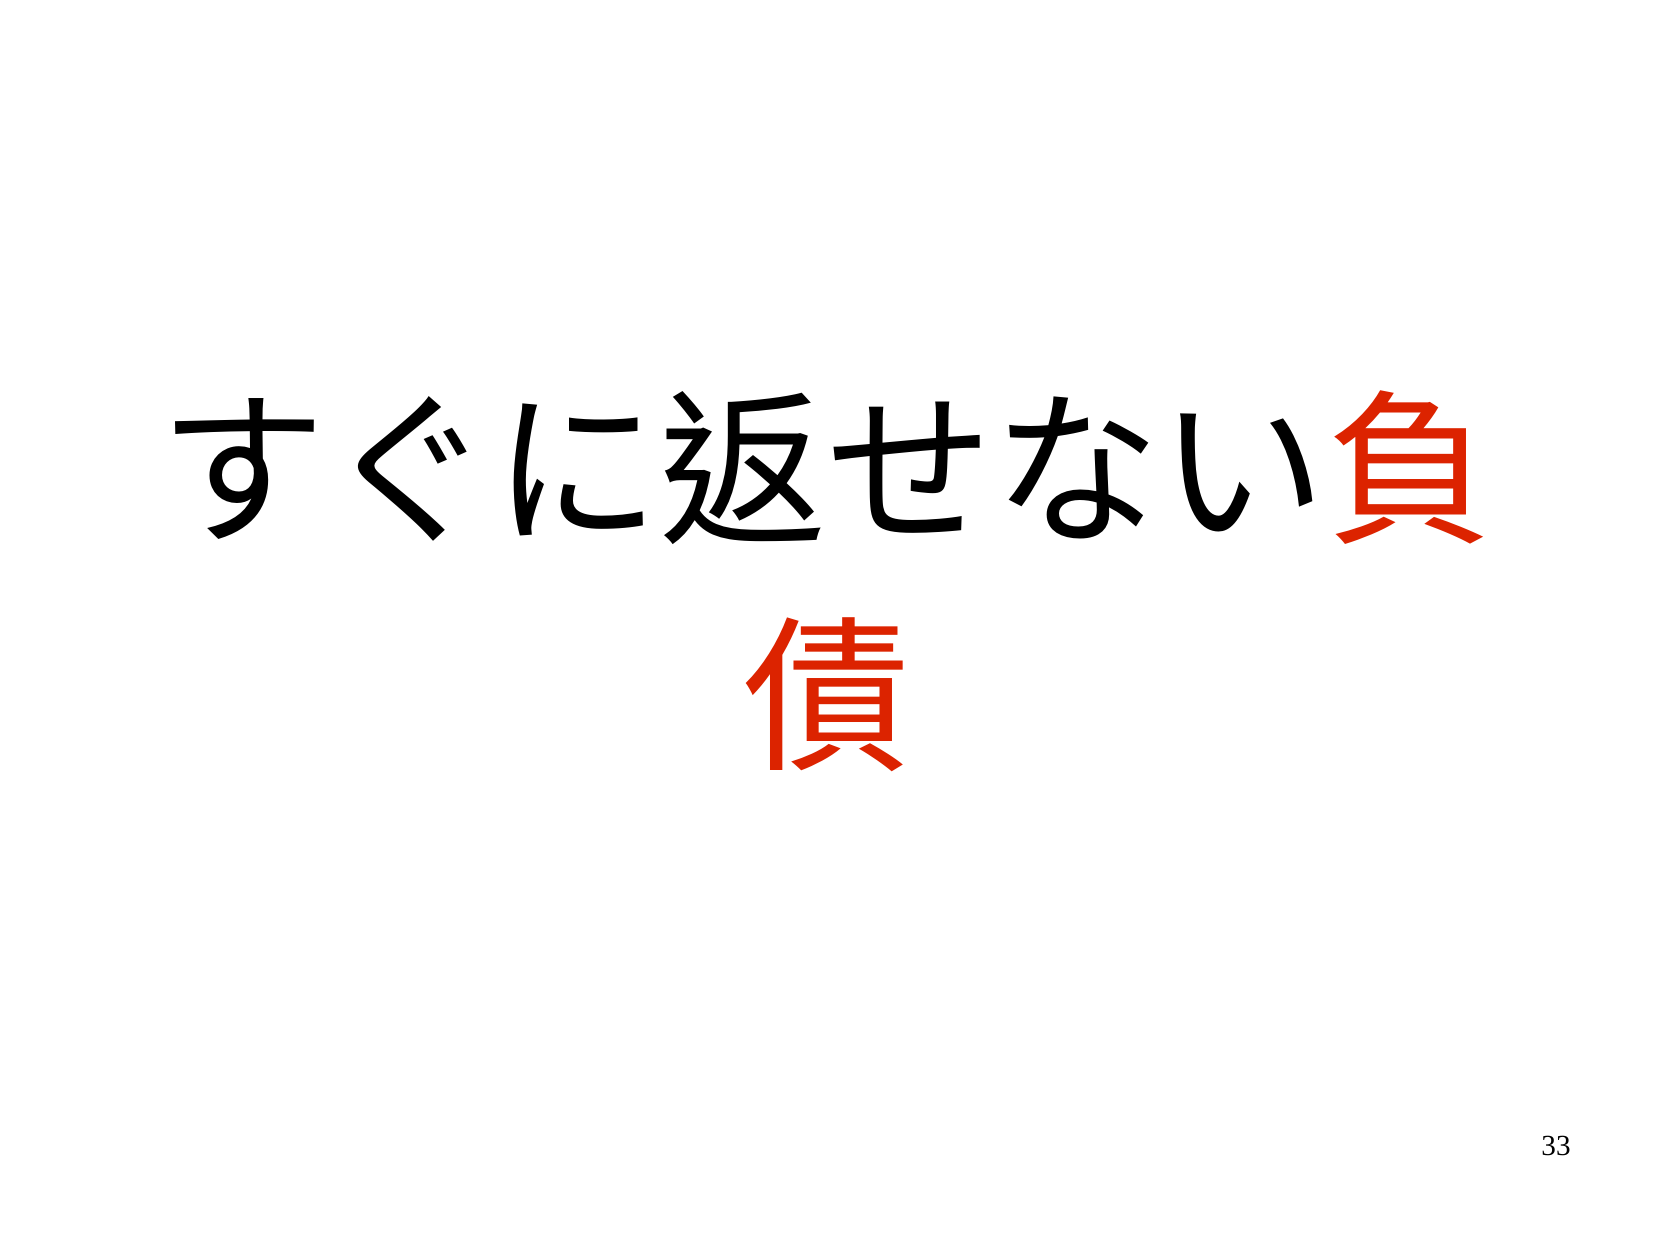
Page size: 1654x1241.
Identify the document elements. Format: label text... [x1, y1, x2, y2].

subtitle すぐに返せない負債 [82, 56, 1571, 1102]
